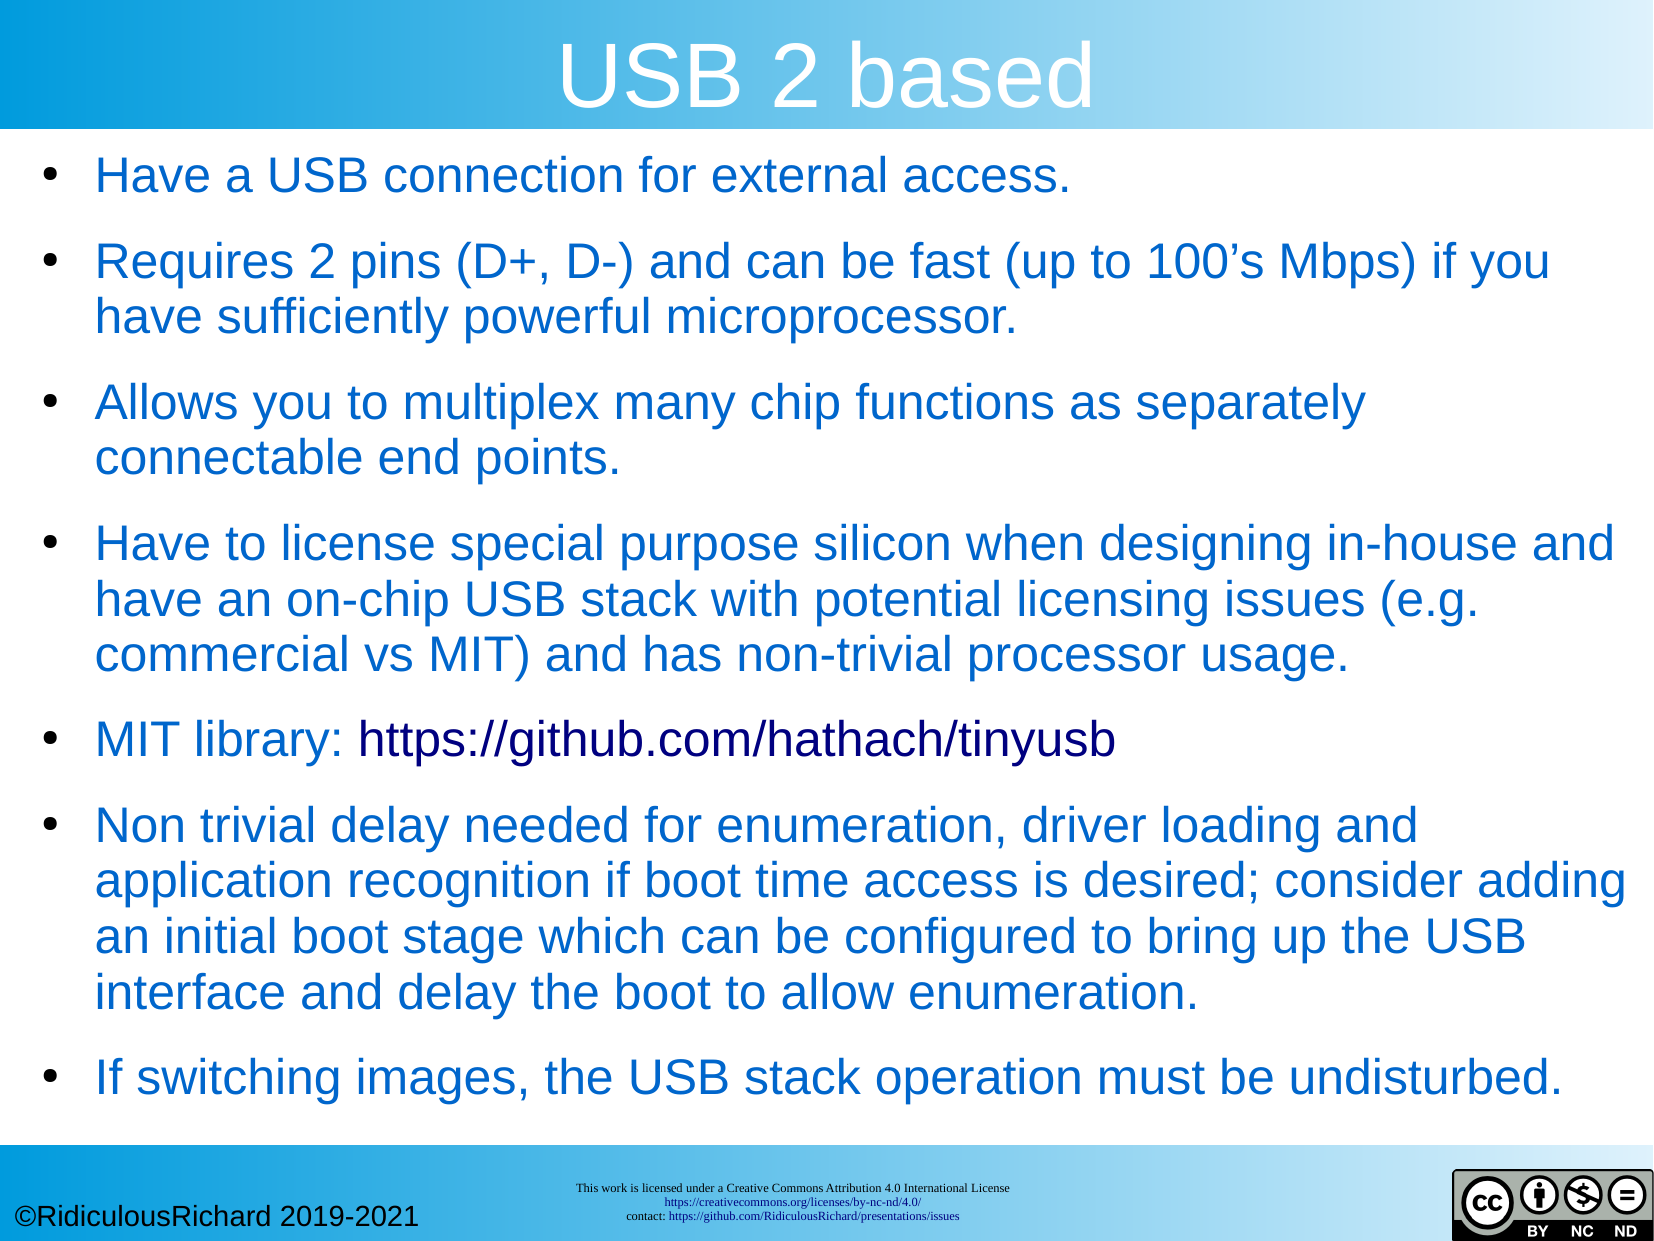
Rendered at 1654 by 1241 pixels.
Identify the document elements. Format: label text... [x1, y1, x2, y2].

picture [1452, 1169, 1654, 1241]
list Have a USB connection for external access. Requires 2 pins (D+, D-) and can be fast (up to 100’s Mbps) if you have sufficiently powerful microprocessor. Allows you to multiplex many chip functions as separately connectable end points. Have to license special purpose silicon when designing in-house and have an on-chip USB stack with potential licensing issues (e.g. commercial vs MIT) and has non-trivial processor usage. MIT library: https://github.com/hathach/tinyusb Non trivial delay needed for enumeration, driver loading and application recognition if boot time access is desired; consider adding an initial boot stage which can be configured to bring up the USB interface and delay the boot to allow enumeration. If switching images, the USB stack operation must be undisturbed. [23, 147, 1630, 1105]
title USB 2 based [82, 23, 1571, 129]
picture [138, 1146, 142, 1241]
